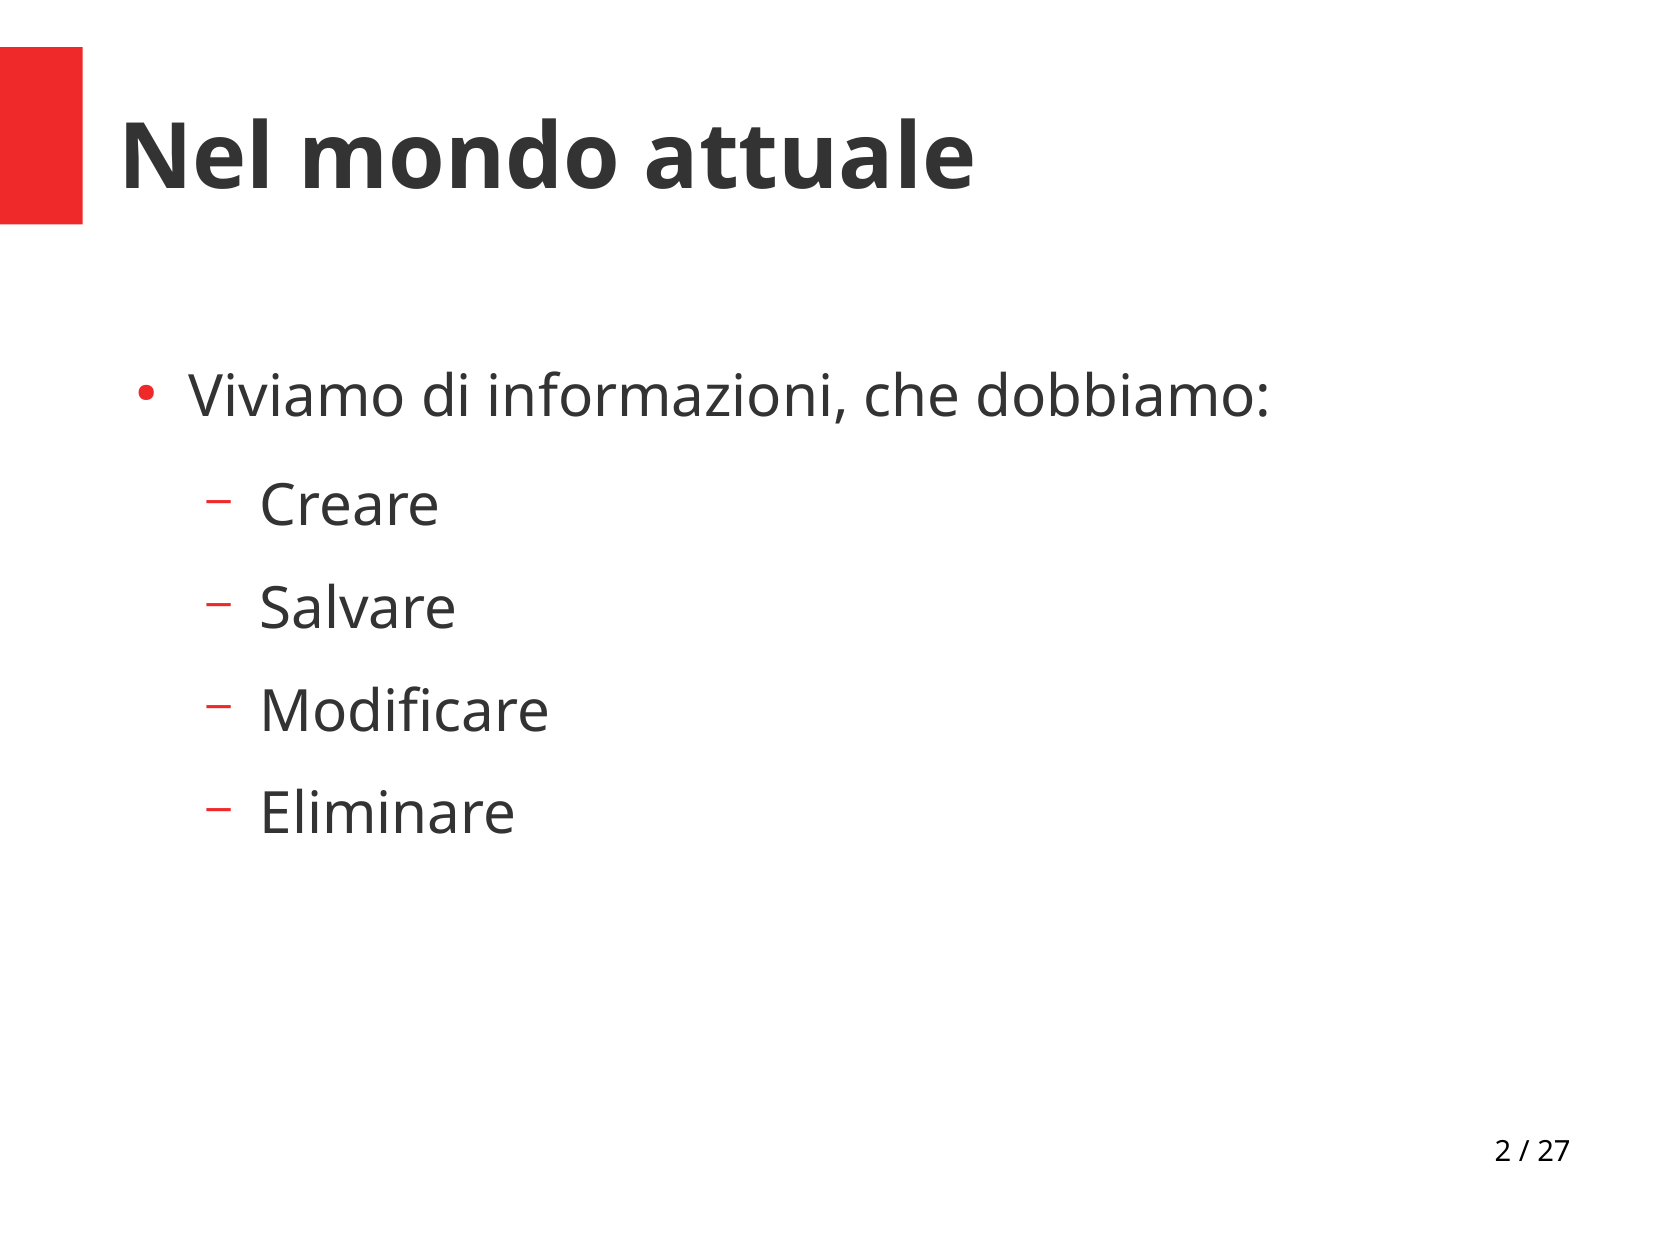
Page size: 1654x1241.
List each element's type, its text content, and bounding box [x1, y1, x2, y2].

list Viviamo di informazioni, che dobbiamo: Creare Salvare Modificare Eliminare [118, 354, 1536, 1074]
title Nel mondo attuale [118, 49, 1571, 257]
